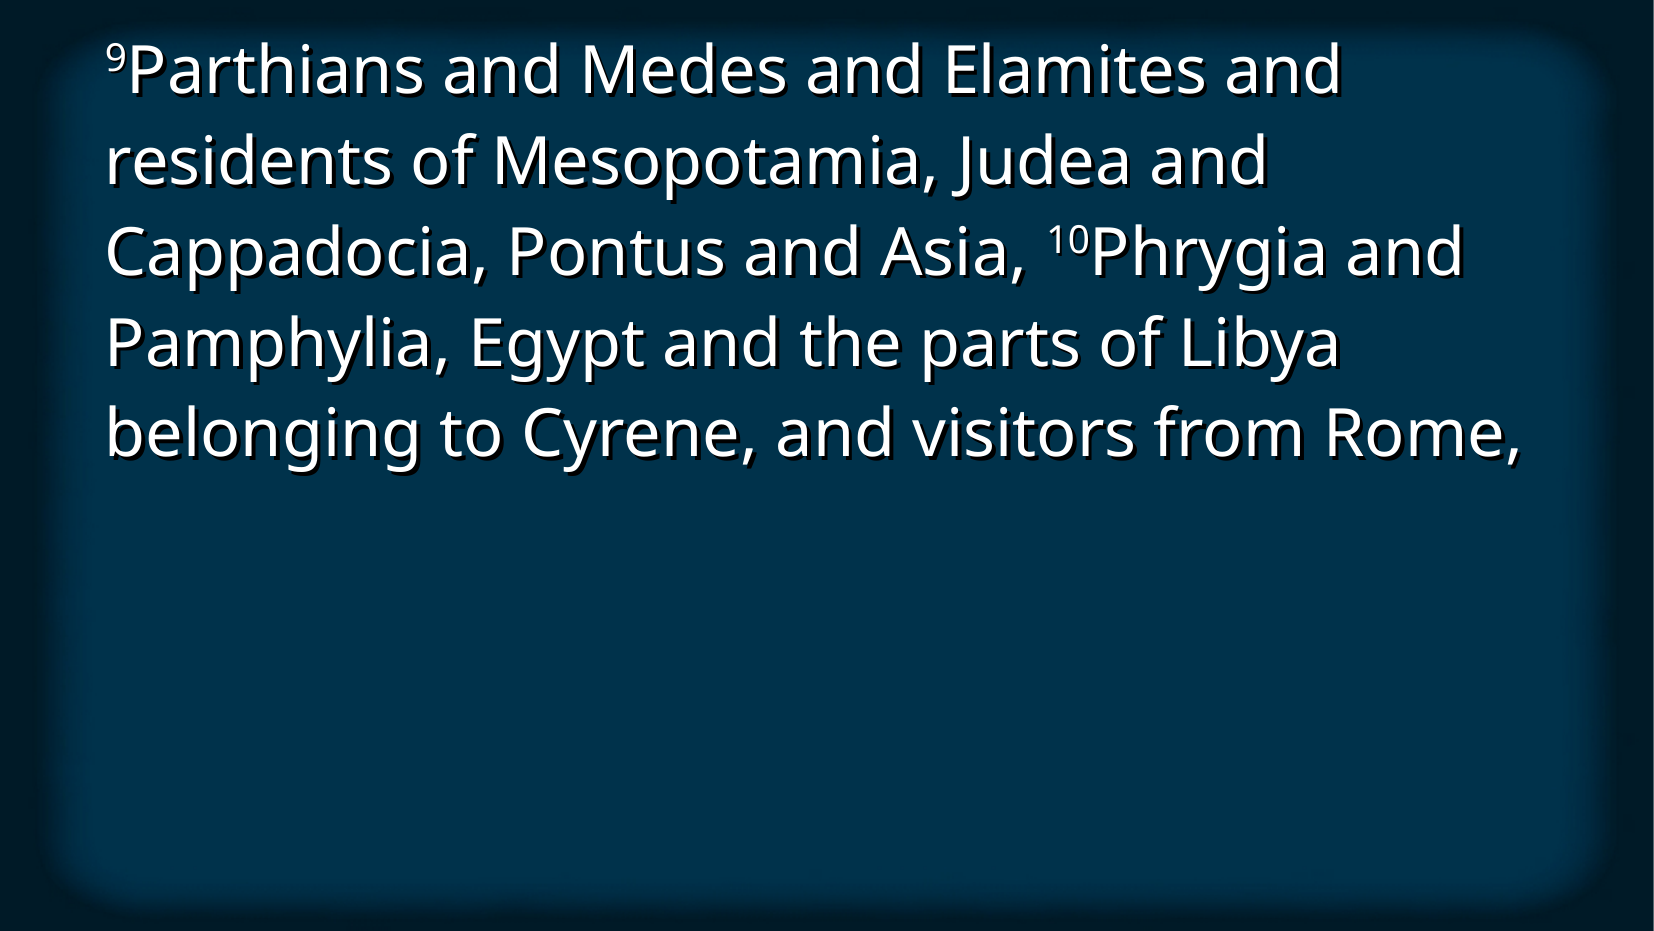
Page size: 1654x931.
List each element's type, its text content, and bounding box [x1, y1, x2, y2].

text_box 9Parthians and Medes and Elamites and residents of Mesopotamia, Judea and Cappadocia, Pontus and Asia, 10Phrygia and Pamphylia, Egypt and the parts of Libya belonging to Cyrene, and visitors from Rome, [90, 15, 1561, 474]
picture [0, 0, 1654, 931]
